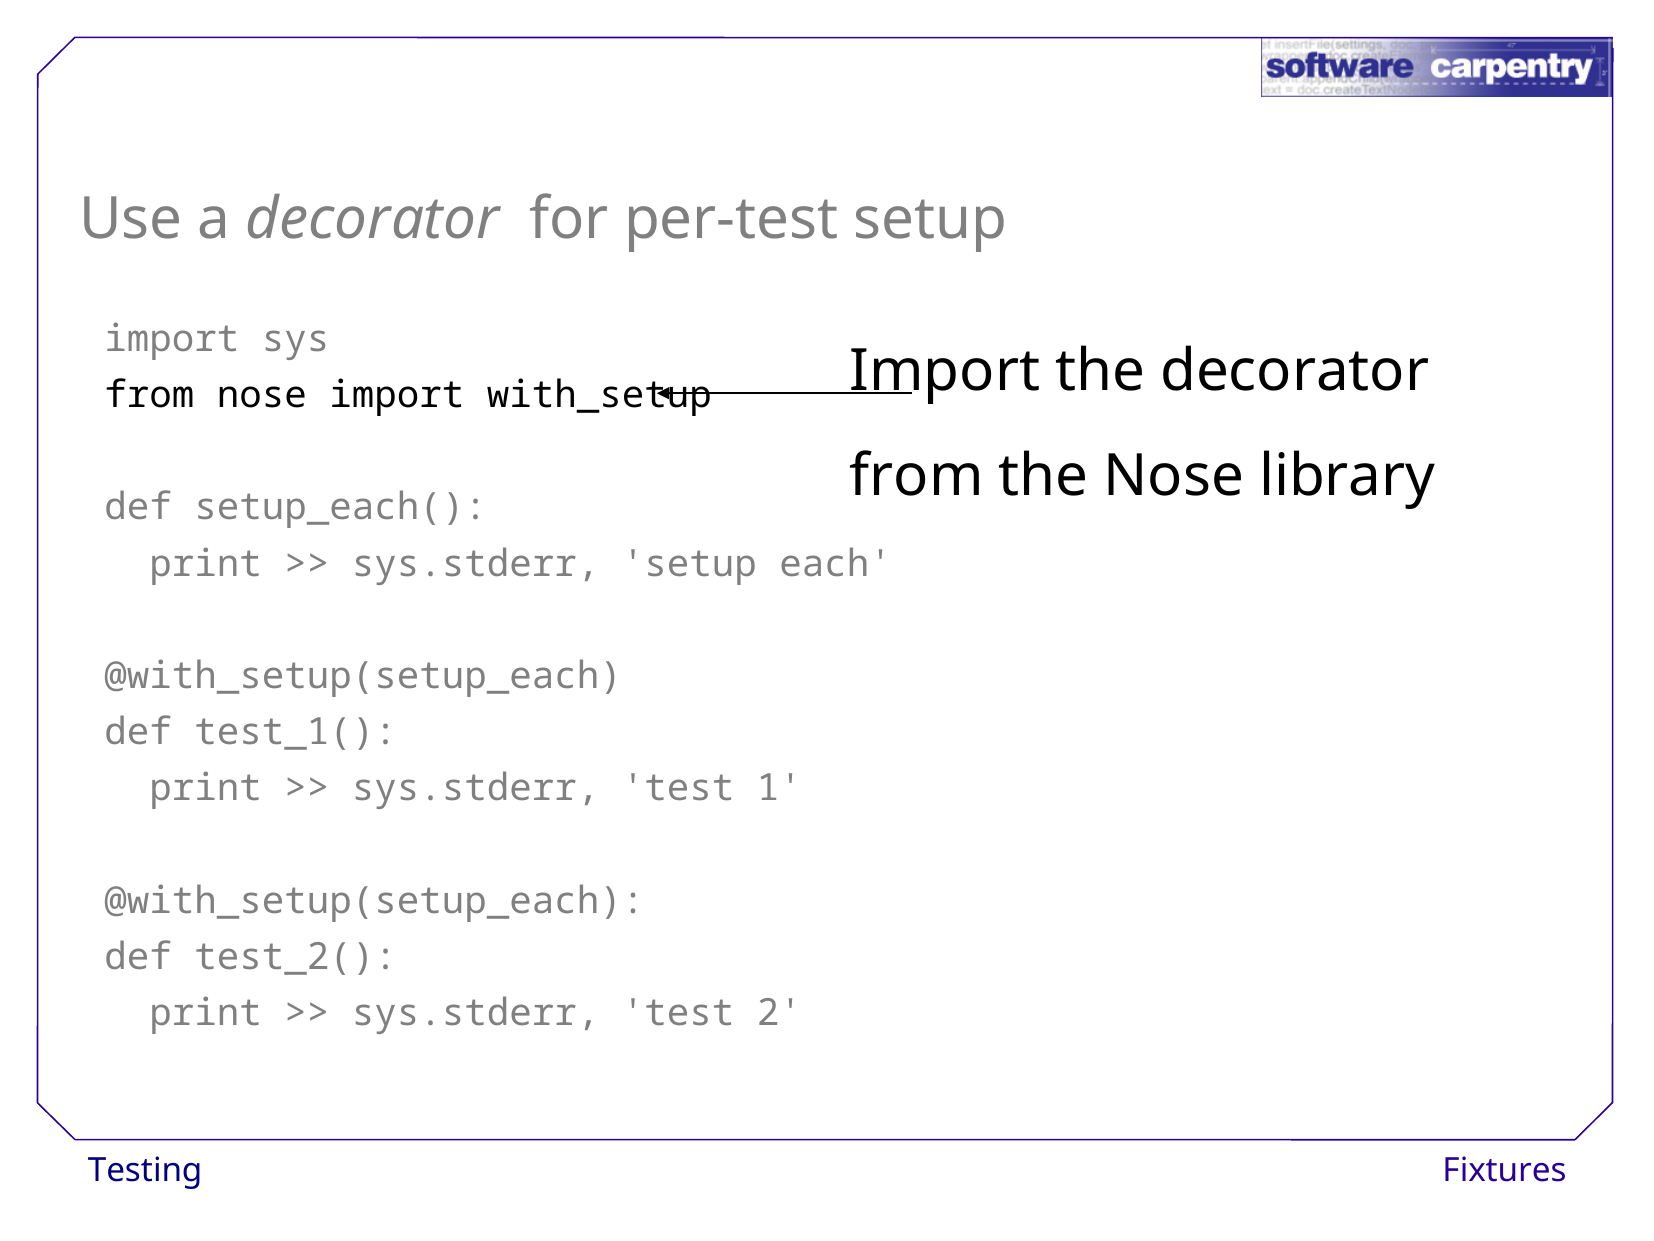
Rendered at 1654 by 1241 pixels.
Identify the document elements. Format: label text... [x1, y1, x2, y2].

text_box Use a decorator for per-test setup [64, 138, 1173, 259]
text_box import sys from nose import with_setup def setup_each(): print >> sys.stderr, 'setup each' @with_setup(setup_each) def test_1(): print >> sys.stderr, 'test 1' @with_setup(setup_each): def test_2(): print >> sys.stderr, 'test 2' [89, 295, 715, 1121]
text_box Import the decorator from the Nose library [835, 289, 1601, 515]
picture [1261, 39, 1613, 97]
